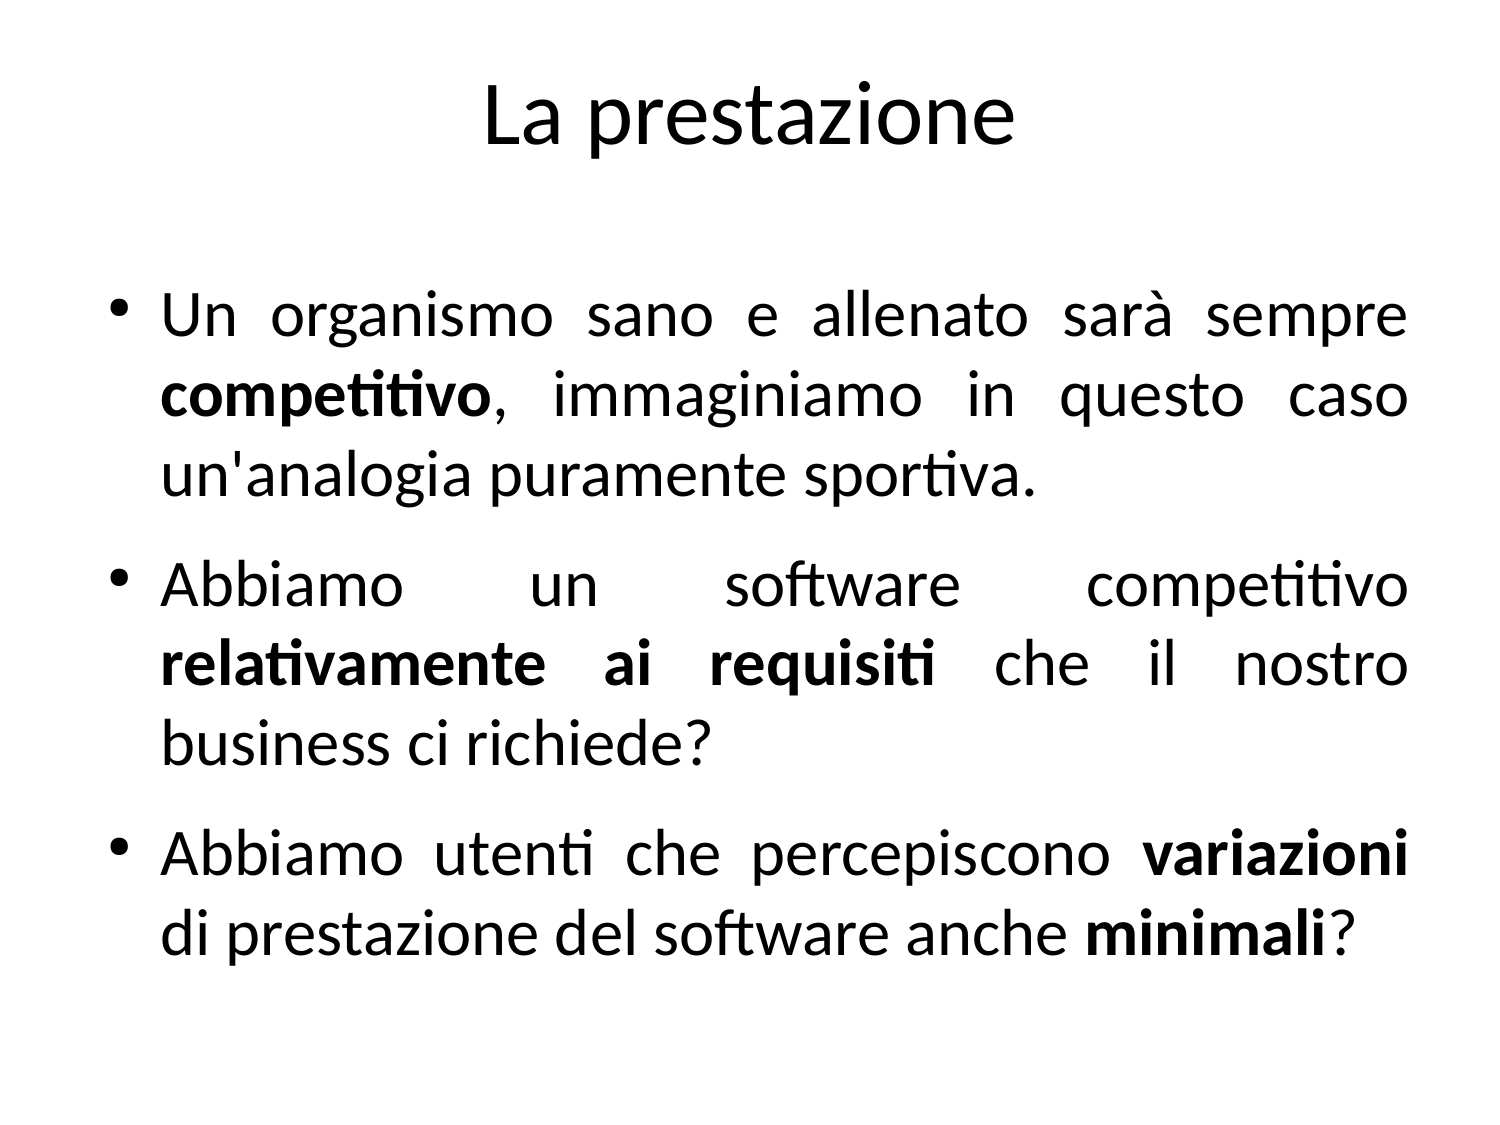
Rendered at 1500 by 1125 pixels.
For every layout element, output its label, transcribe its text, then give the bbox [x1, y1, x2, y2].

list Un organismo sano e allenato sarà sempre competitivo, immaginiamo in questo caso un'analogia puramente sportiva. Abbiamo un software competitivo relativamente ai requisiti che il nostro business ci richiede? Abbiamo utenti che percepiscono variazioni di prestazione del software anche minimali? [75, 262, 1425, 1005]
title La prestazione [75, 45, 1425, 233]
